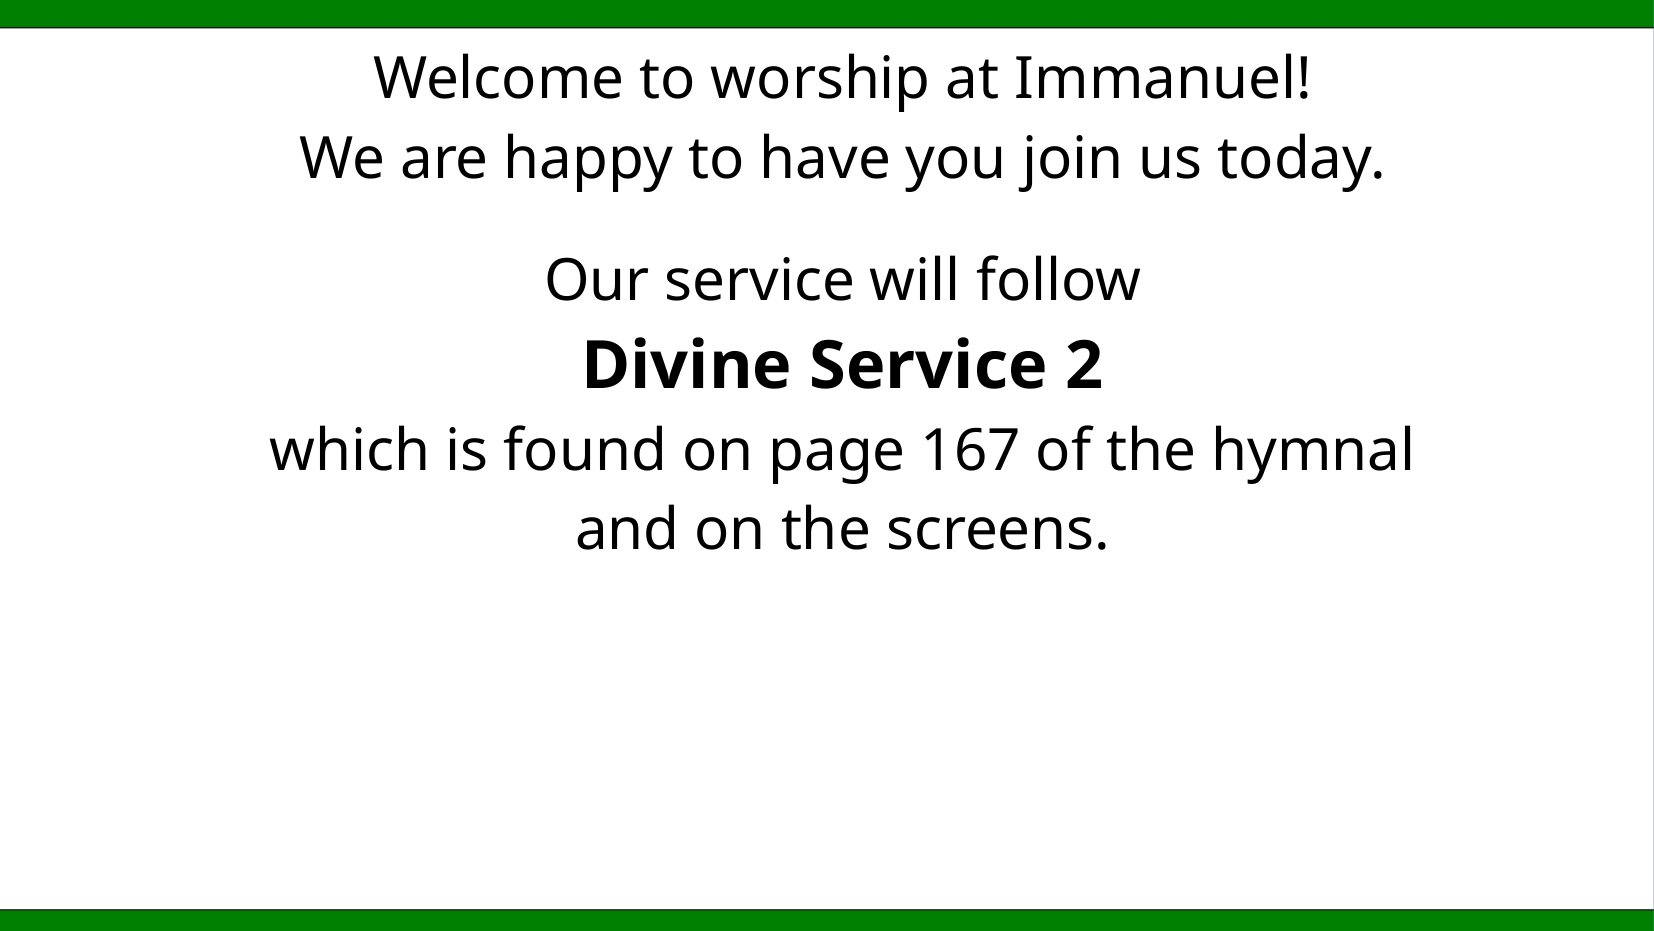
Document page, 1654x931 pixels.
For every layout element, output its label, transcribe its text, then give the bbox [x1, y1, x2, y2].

picture [0, 0, 1654, 931]
text_box Welcome to worship at Immanuel! We are happy to have you join us today. Our service will follow Divine Service 2 which is found on page 167 of the hymnal and on the screens. [167, 29, 1518, 561]
